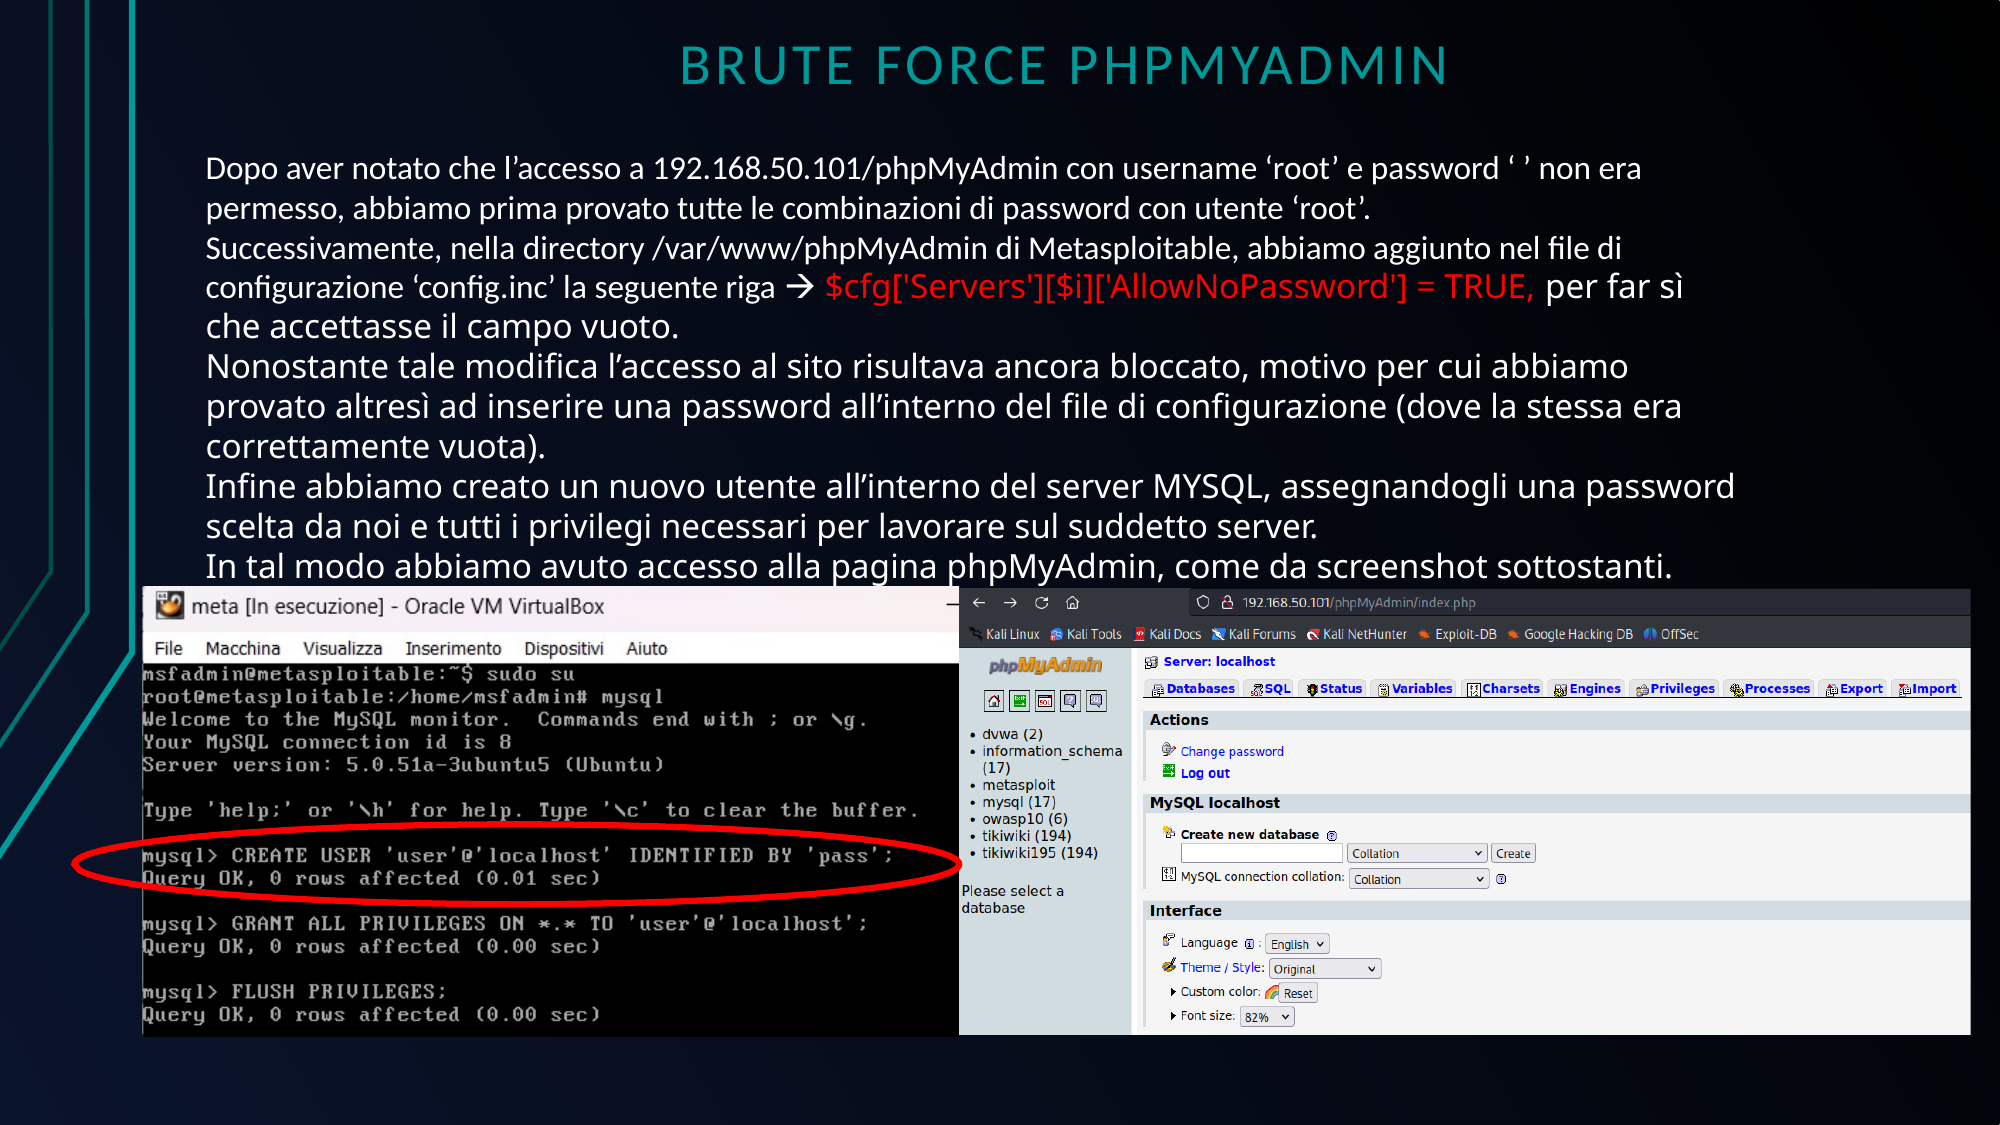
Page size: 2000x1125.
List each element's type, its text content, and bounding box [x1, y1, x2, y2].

picture [142, 828, 955, 901]
title Brute force phpmyadmin [659, 0, 1550, 108]
text_box Dopo aver notato che l’accesso a 192.168.50.101/phpMyAdmin con username ‘root’ e password ‘ ’ non era permesso, abbiamo prima provato tutte le combinazioni di password con utente ‘root’. Successivamente, nella directory /var/www/phpMyAdmin di Metasploitable, abbiamo aggiunto nel file di configurazione ‘config.inc’ la seguente riga  $cfg['Servers'][$i]['AllowNoPassword'] = TRUE, per far sì che accettasse il campo vuoto. Nonostante tale modifica l’accesso al sito risultava ancora bloccato, motivo per cui abbiamo provato altresì ad inserire una password all’interno del file di configurazione (dove la stessa era correttamente vuota). Infine abbiamo creato un nuovo utente all’interno del server MYSQL, assegnandogli una password scelta da noi e tutti i privilegi necessari per lavorare sul suddetto server. In tal modo abbiamo avuto accesso alla pagina phpMyAdmin, come da screenshot sottostanti. [190, 138, 1760, 649]
picture [142, 586, 1971, 1037]
